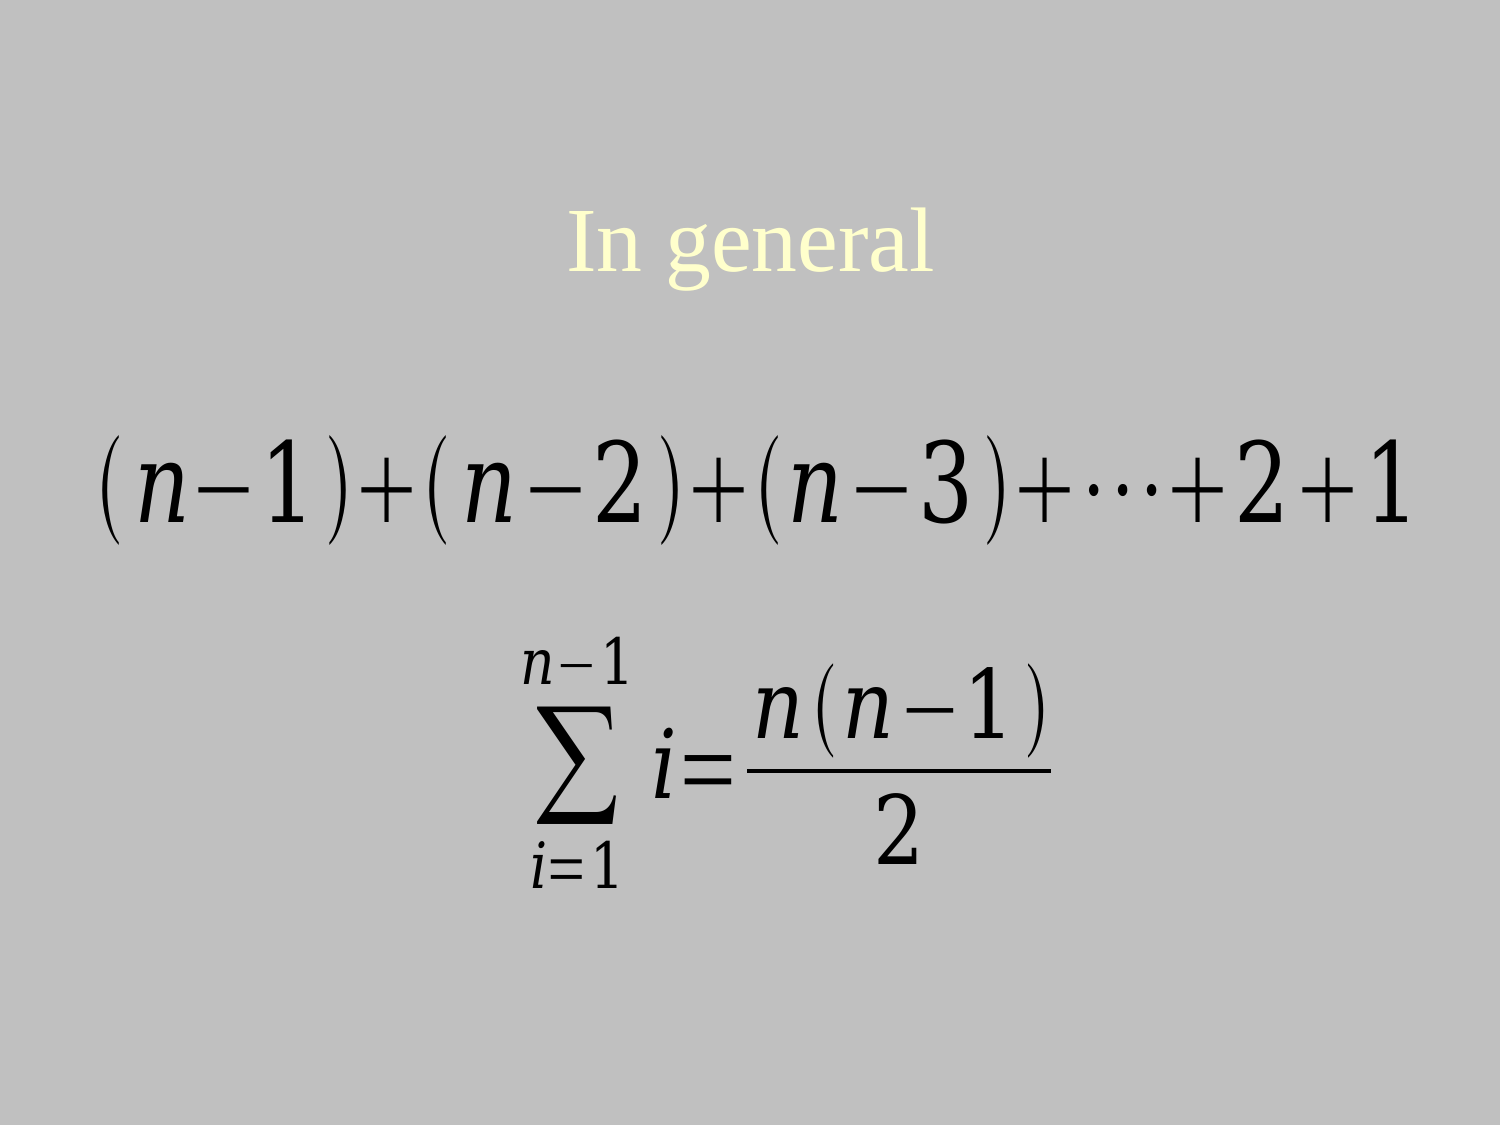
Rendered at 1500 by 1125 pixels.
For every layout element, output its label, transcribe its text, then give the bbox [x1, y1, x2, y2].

chart [500, 624, 1085, 905]
title In general [22, 145, 1480, 336]
chart [75, 417, 1449, 550]
